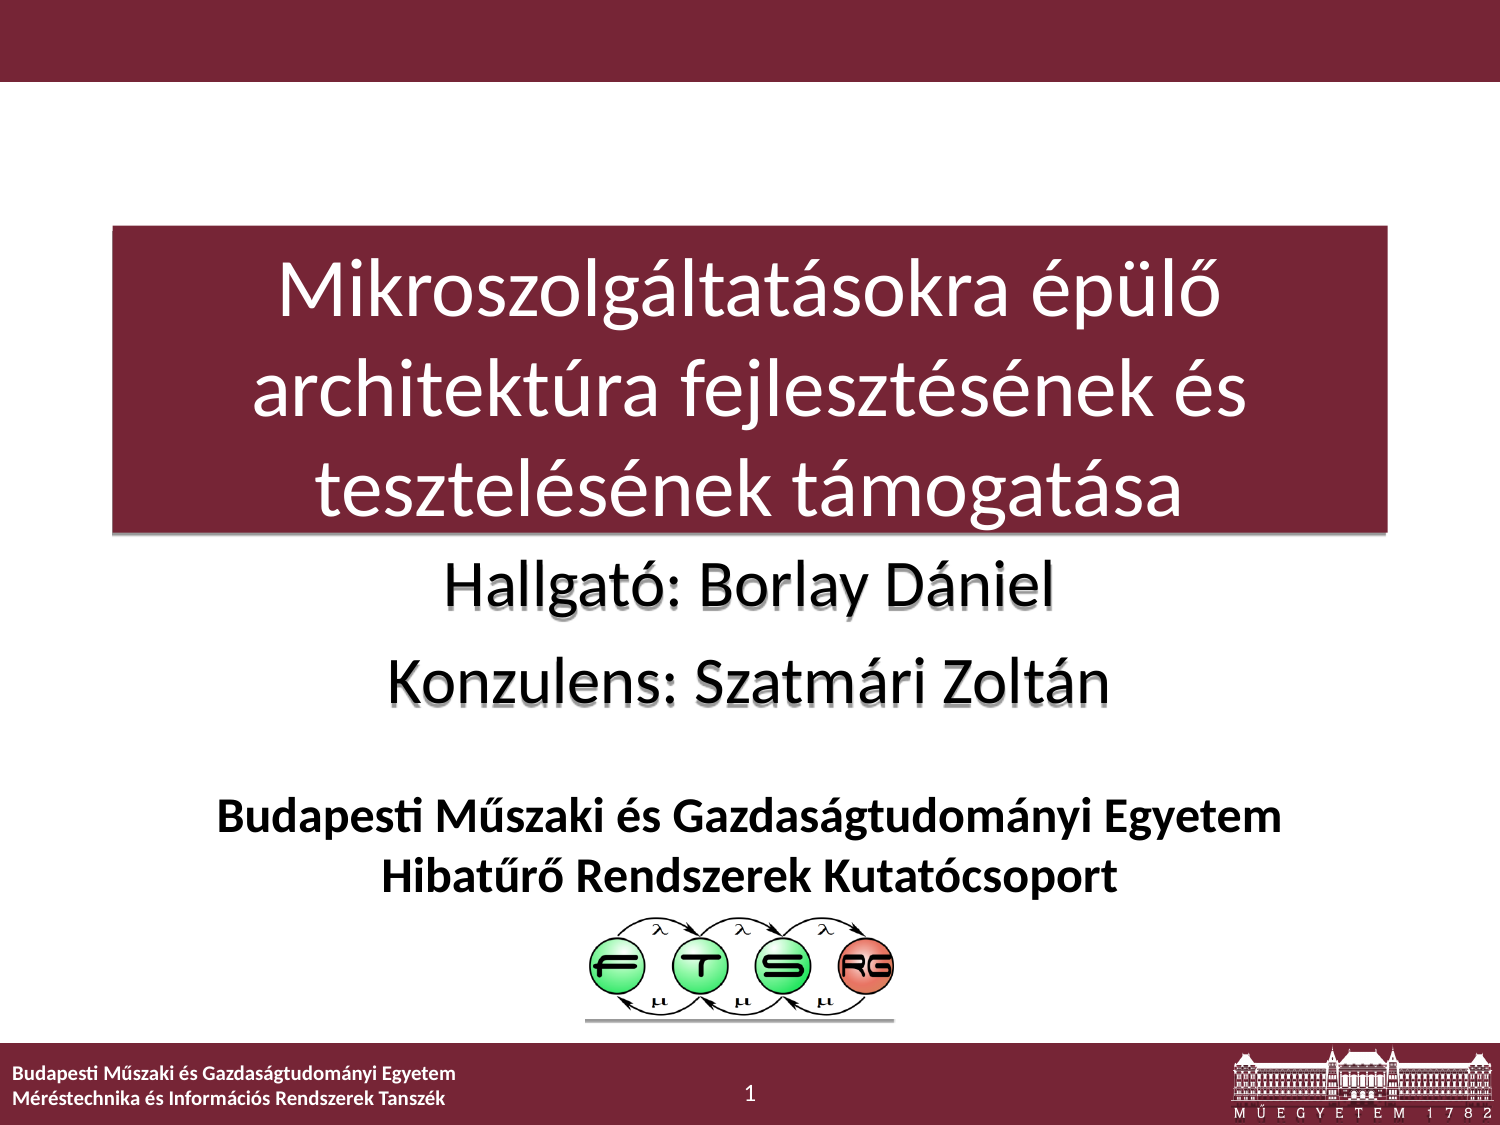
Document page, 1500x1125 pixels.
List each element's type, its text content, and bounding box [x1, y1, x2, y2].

title Mikroszolgáltatásokra épülő architektúra fejlesztésének és tesztelésének támogatása [112, 225, 1388, 533]
subtitle Hallgató: Borlay Dániel Konzulens: Szatmári Zoltán [225, 532, 1276, 743]
text_box 1 [581, 1061, 919, 1122]
